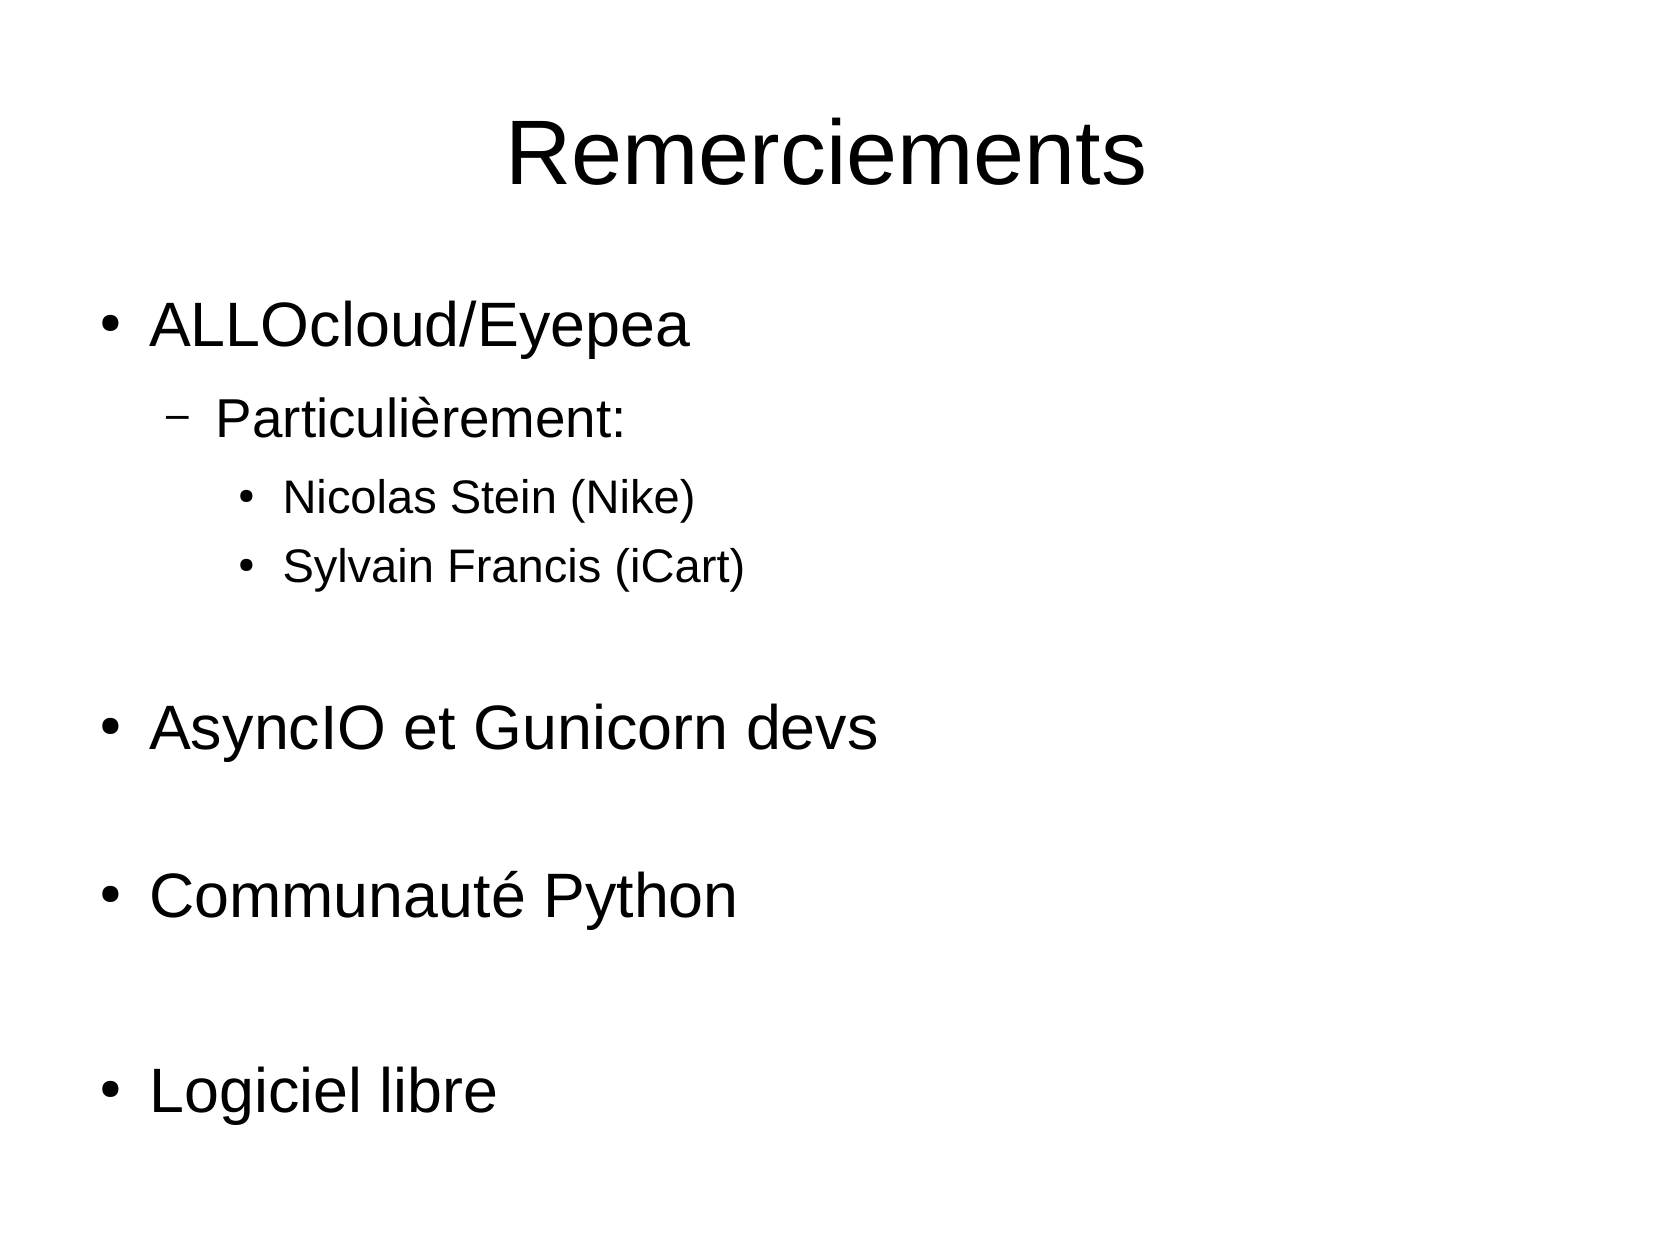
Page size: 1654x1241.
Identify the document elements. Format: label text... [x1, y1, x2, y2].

list ALLOcloud/Eyepea Particulièrement: Nicolas Stein (Nike) Sylvain Francis (iCart) AsyncIO et Gunicorn devs Communauté Python Logiciel libre [82, 290, 1571, 1134]
title Remerciements [82, 49, 1571, 257]
